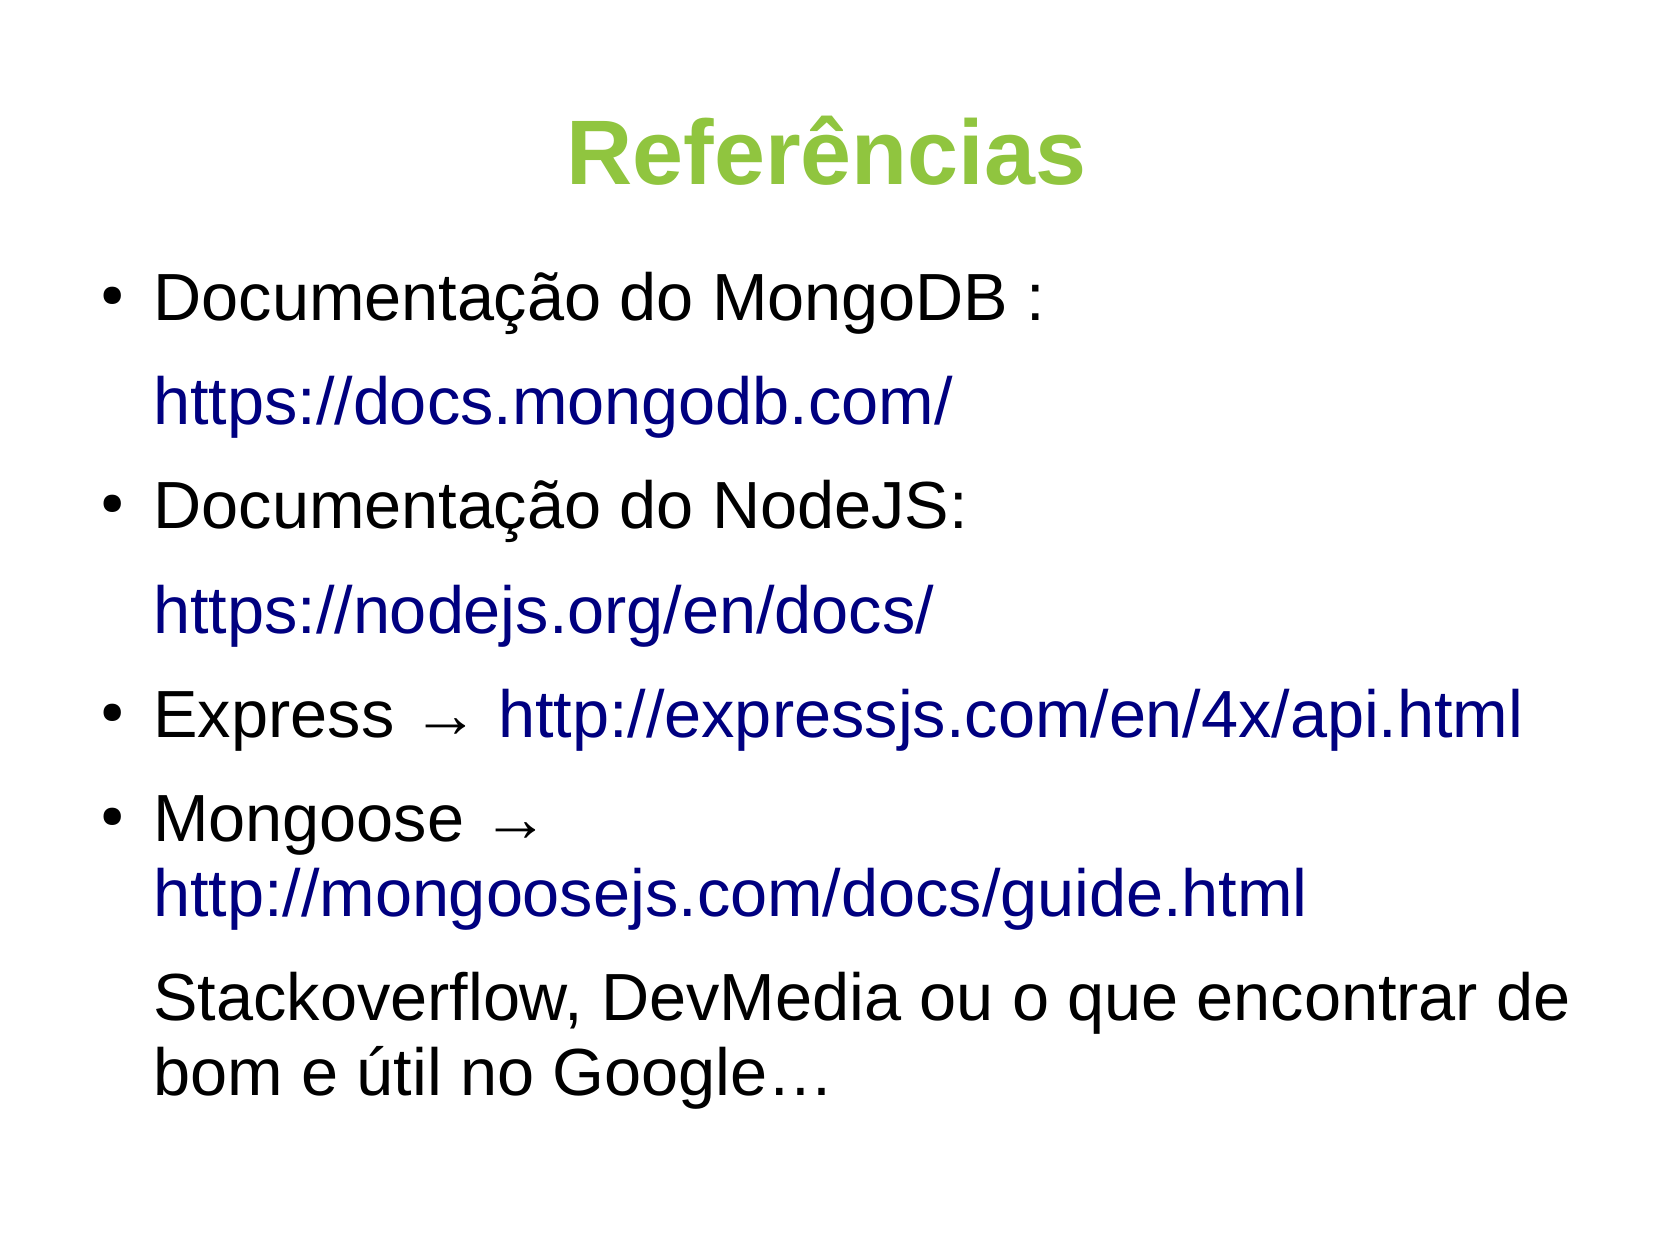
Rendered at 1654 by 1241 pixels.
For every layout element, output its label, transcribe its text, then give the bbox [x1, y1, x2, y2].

title Referências [82, 49, 1571, 257]
list Documentação do MongoDB : https://docs.mongodb.com/ Documentação do NodeJS: https://nodejs.org/en/docs/ Express → http://expressjs.com/en/4x/api.html Mongoose → http://mongoosejs.com/docs/guide.html Stackoverflow, DevMedia ou o que encontrar de bom e útil no Google… [82, 259, 1607, 1163]
